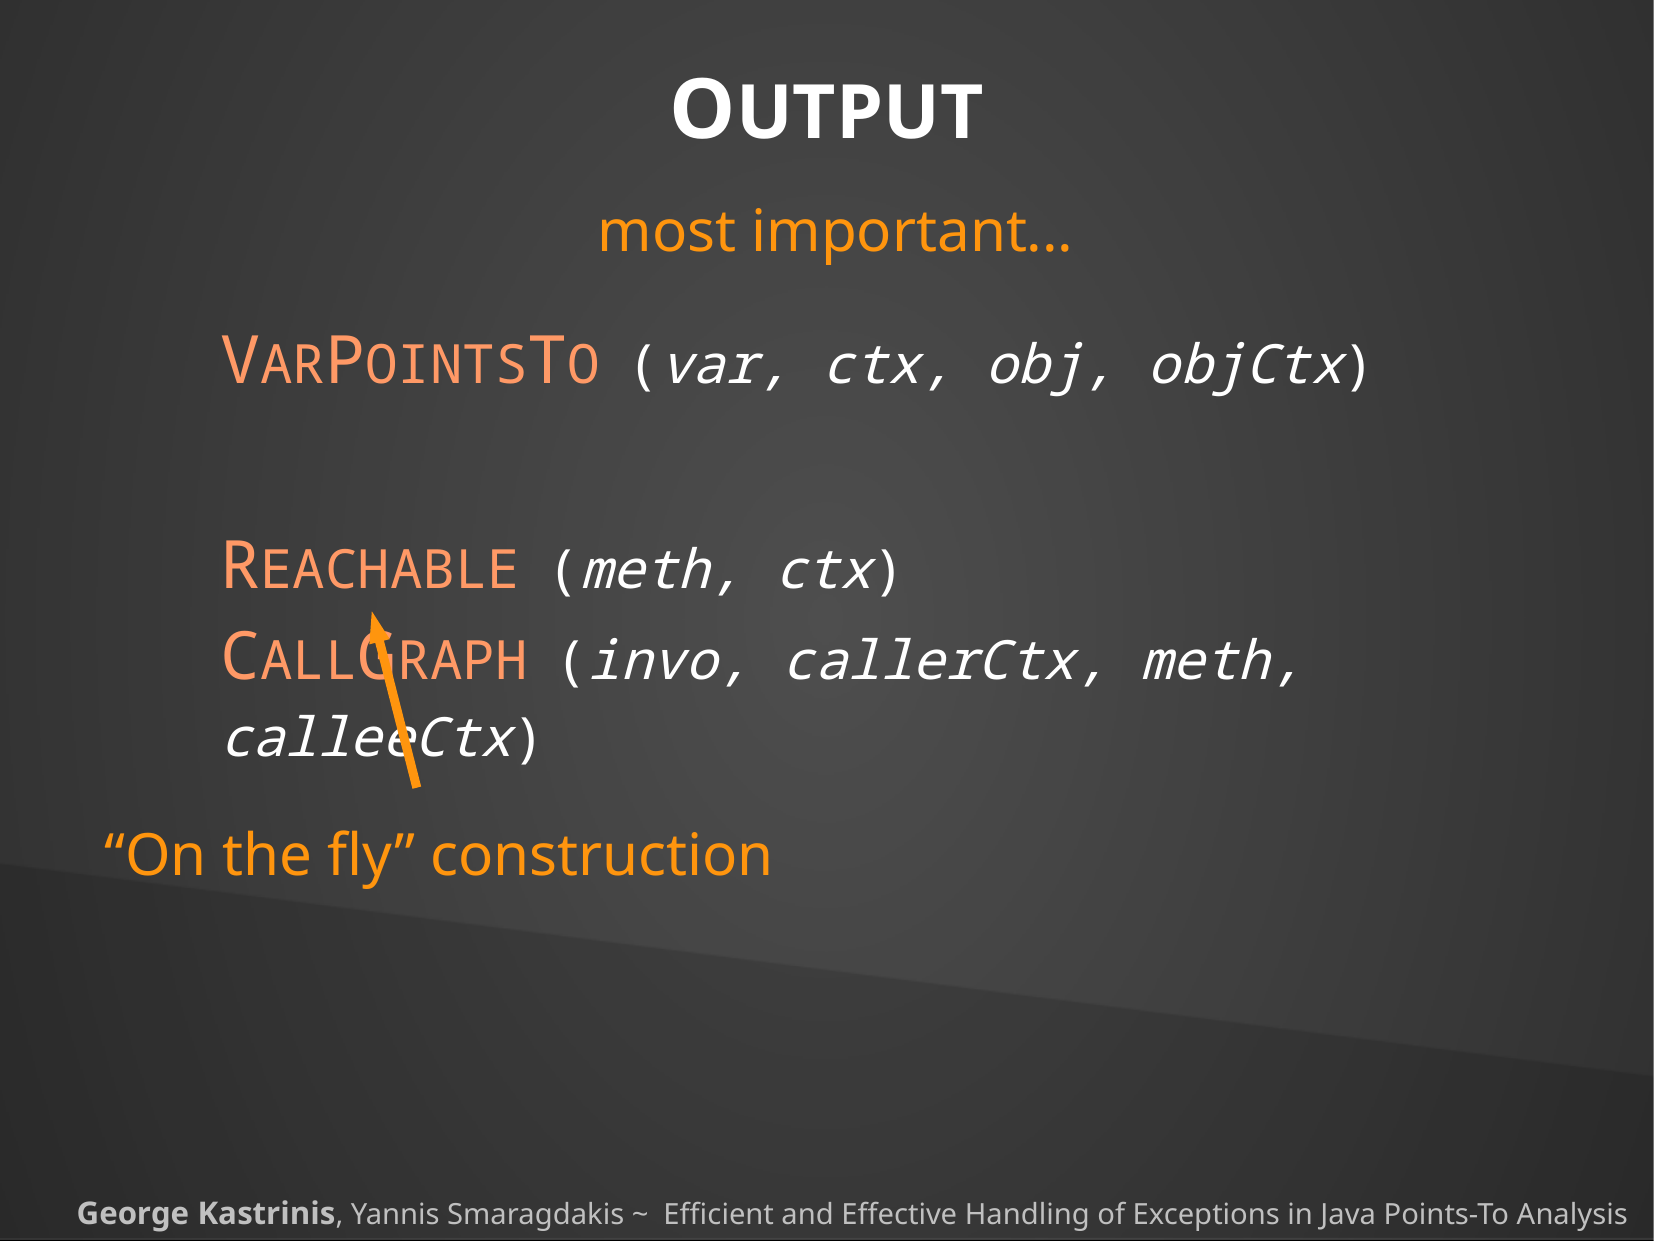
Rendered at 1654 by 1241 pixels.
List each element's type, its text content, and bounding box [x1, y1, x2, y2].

picture [0, 0, 1654, 1241]
text_box “On the fly” construction [89, 805, 777, 886]
text_box most important... [582, 182, 1071, 263]
text_box OUTPUT [489, 41, 1165, 151]
text_box VARPOINTSTO (var, ctx, obj, objCtx) REACHABLE (meth, ctx) CALLGRAPH (invo, callerCtx, meth, calleeCtx) [205, 304, 1449, 603]
